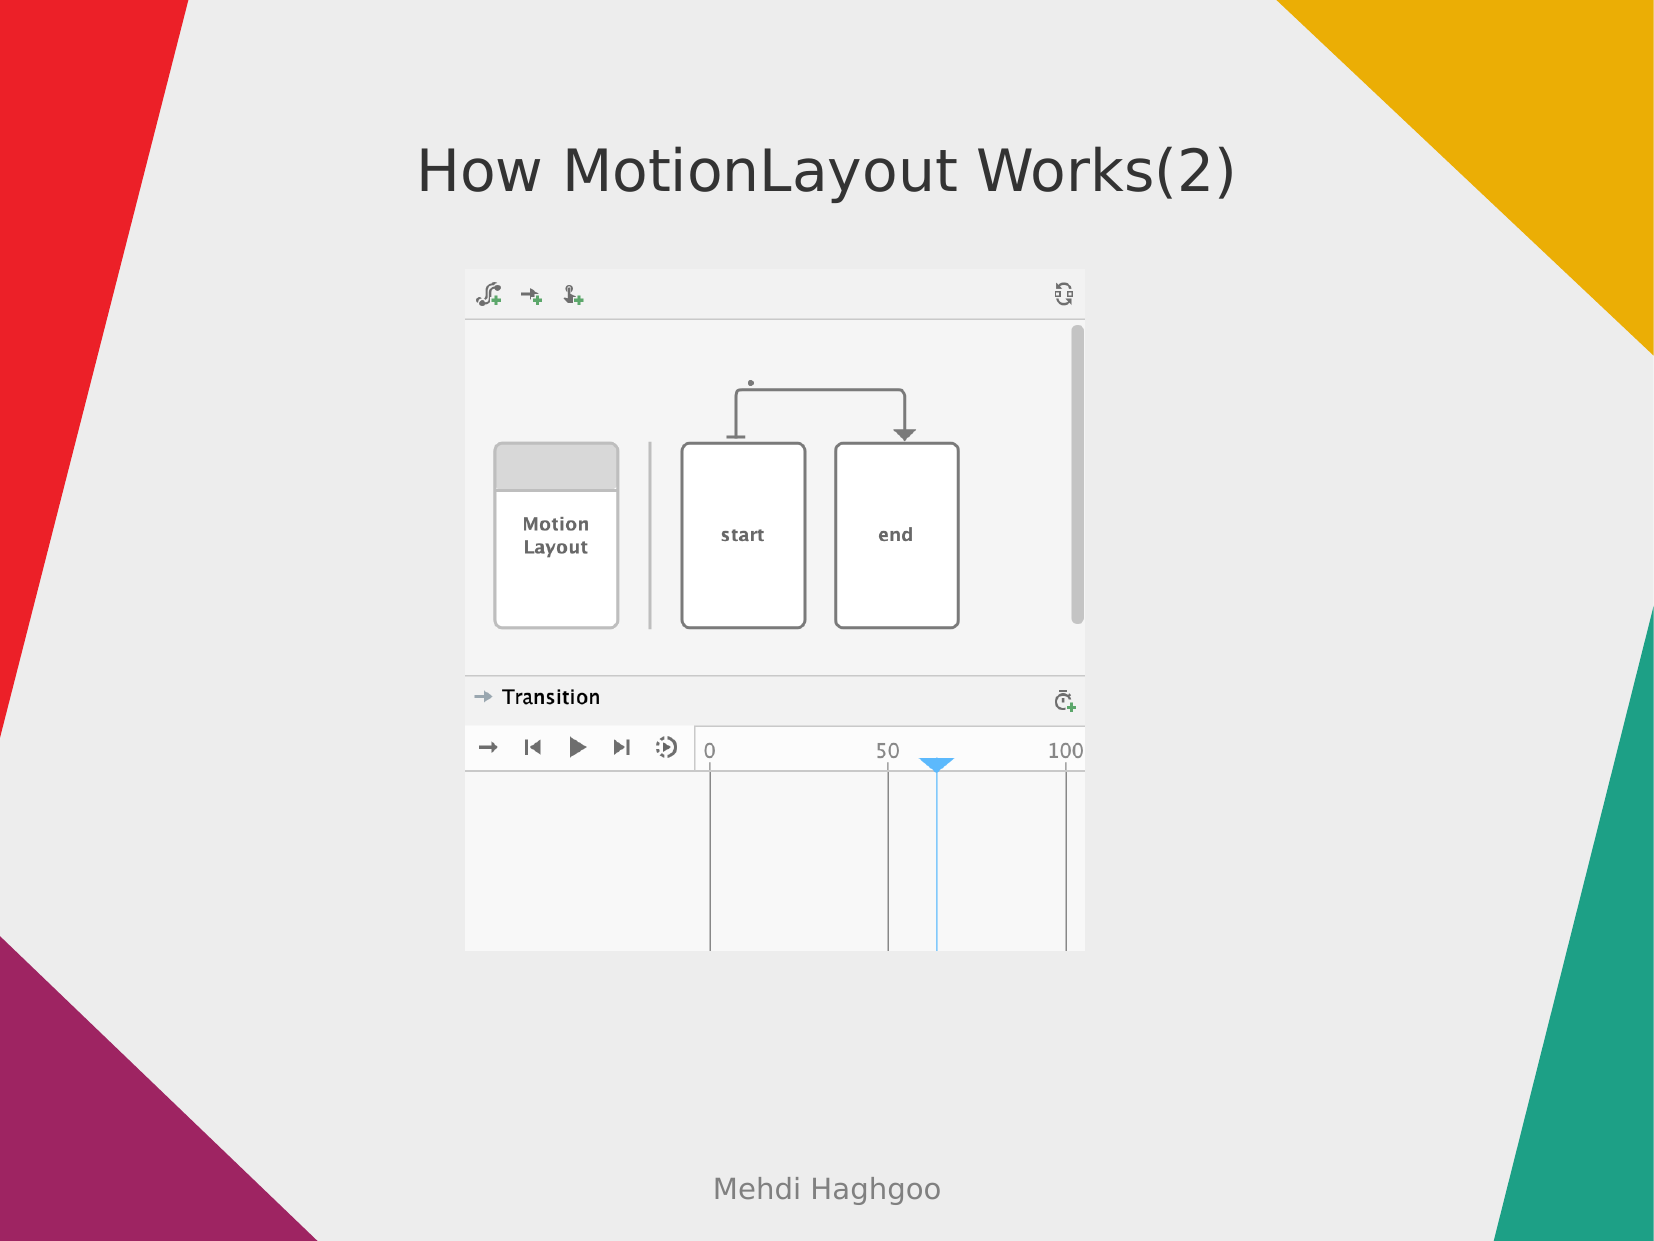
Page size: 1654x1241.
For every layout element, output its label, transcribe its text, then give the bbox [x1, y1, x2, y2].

picture [465, 269, 1085, 951]
title How MotionLayout Works(2) [114, 73, 1539, 271]
